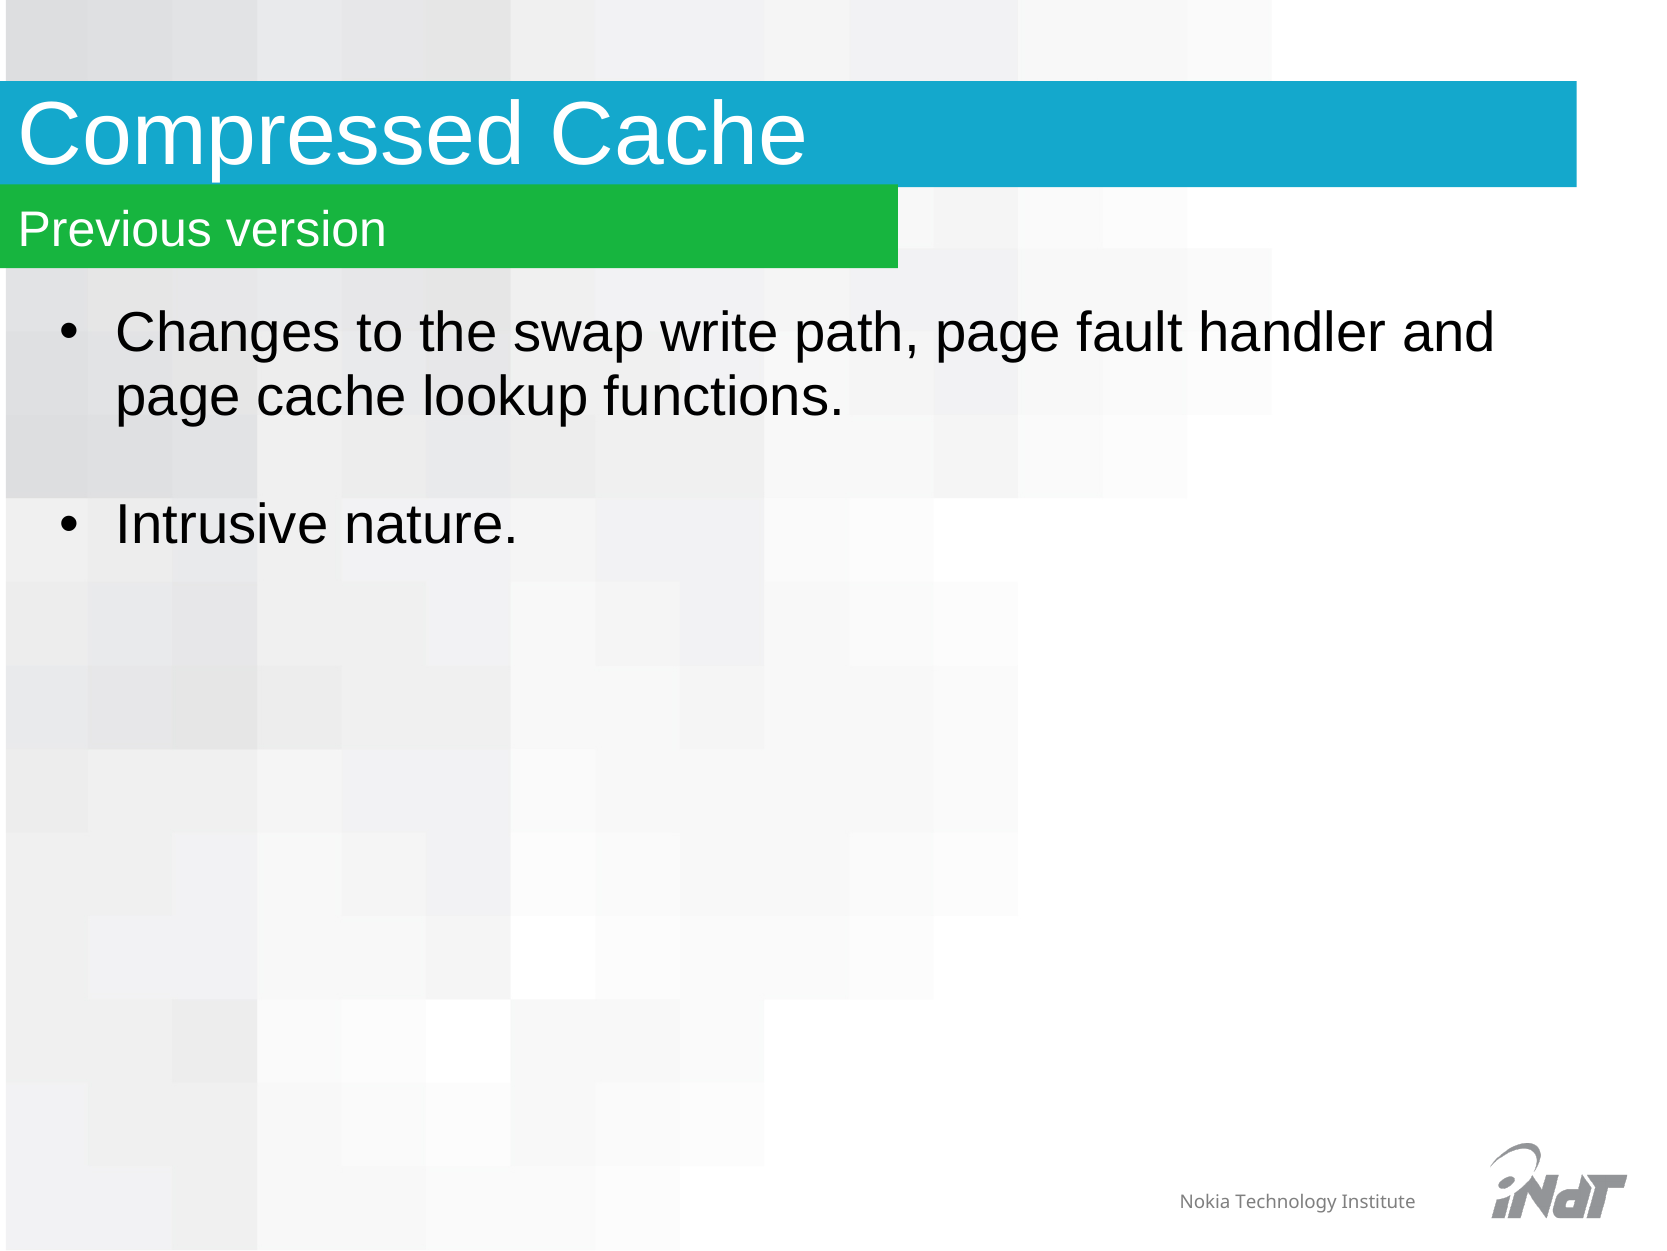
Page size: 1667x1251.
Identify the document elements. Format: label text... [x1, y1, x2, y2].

list Changes to the swap write path, page fault handler and page cache lookup functions. Intrusive nature. [40, 300, 1627, 1201]
picture [5, 0, 1667, 1251]
title Compressed Cache [0, 81, 1577, 188]
text_box Previous version [0, 184, 898, 269]
